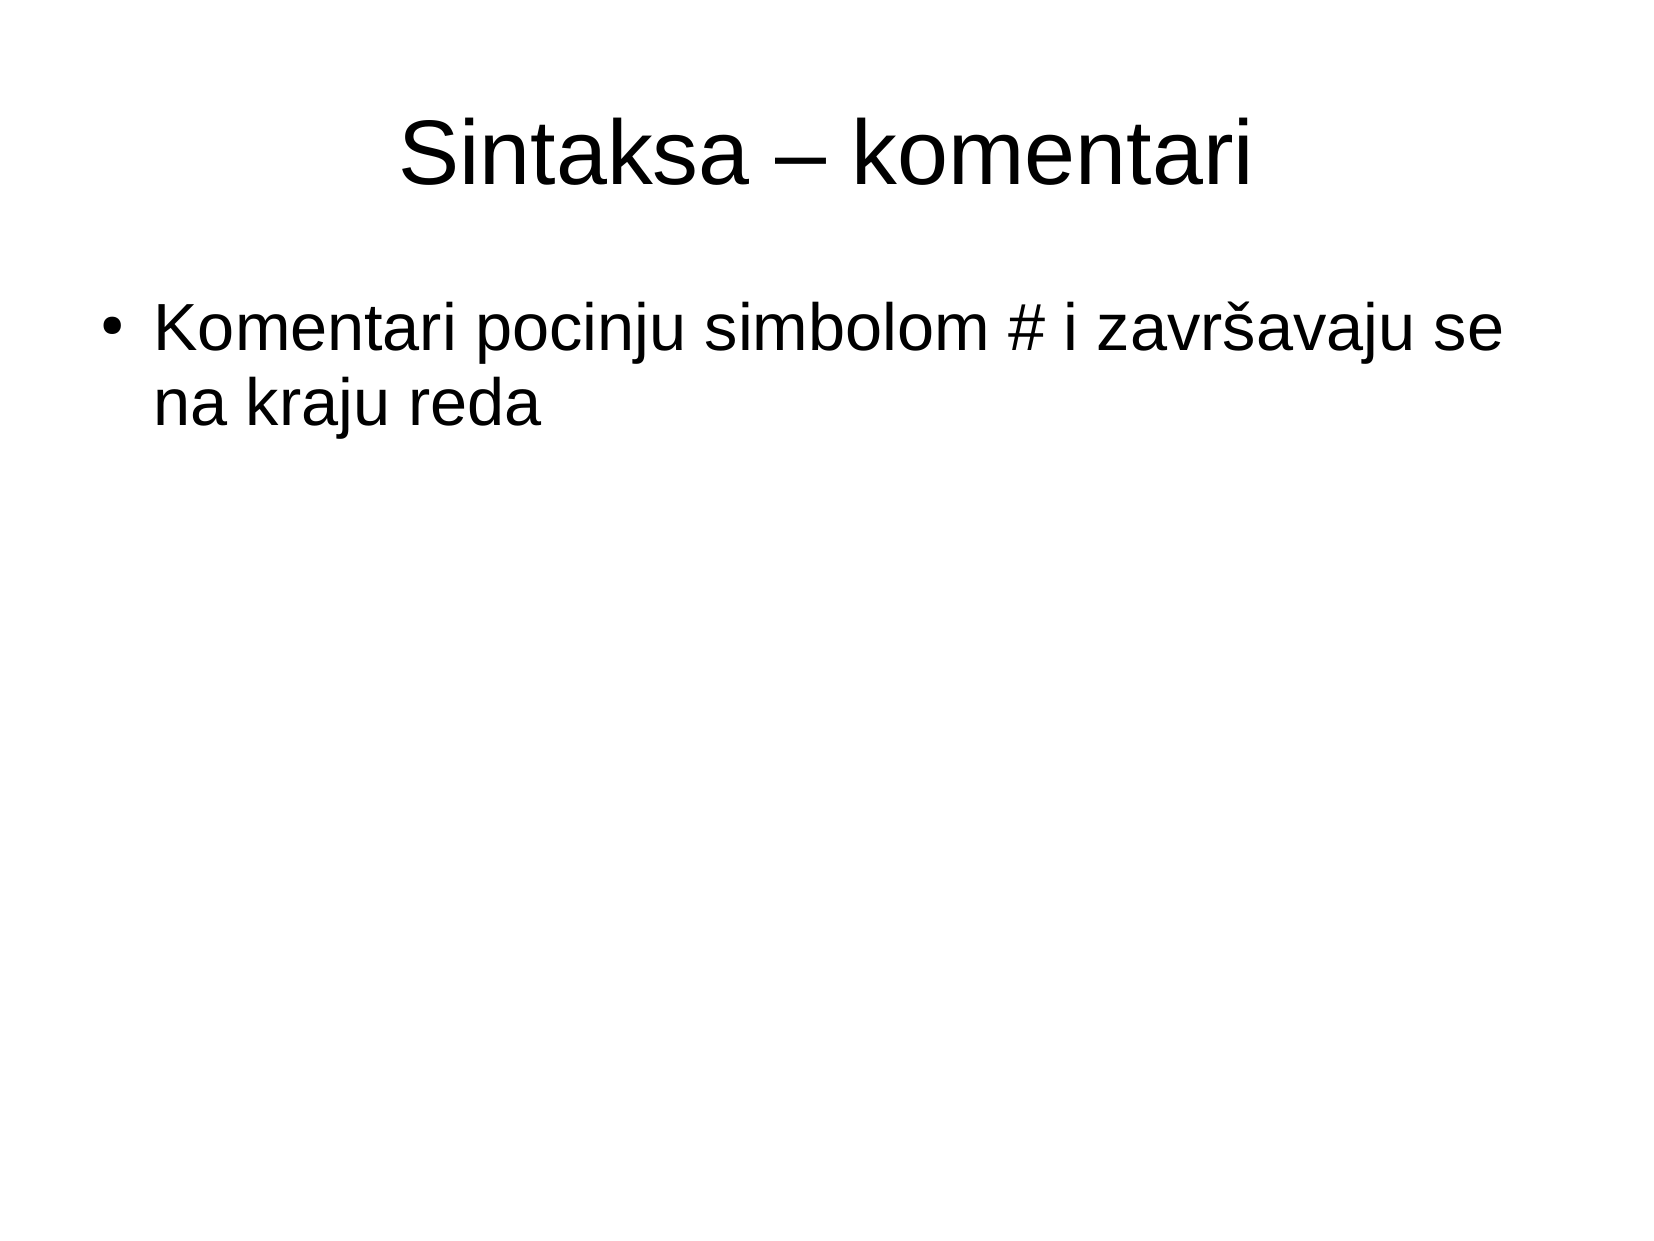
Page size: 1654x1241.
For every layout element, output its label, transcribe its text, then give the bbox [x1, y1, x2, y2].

title Sintaksa – komentari [82, 49, 1571, 257]
list Komentari pocinju simbolom # i završavaju se na kraju reda [82, 290, 1571, 1010]
